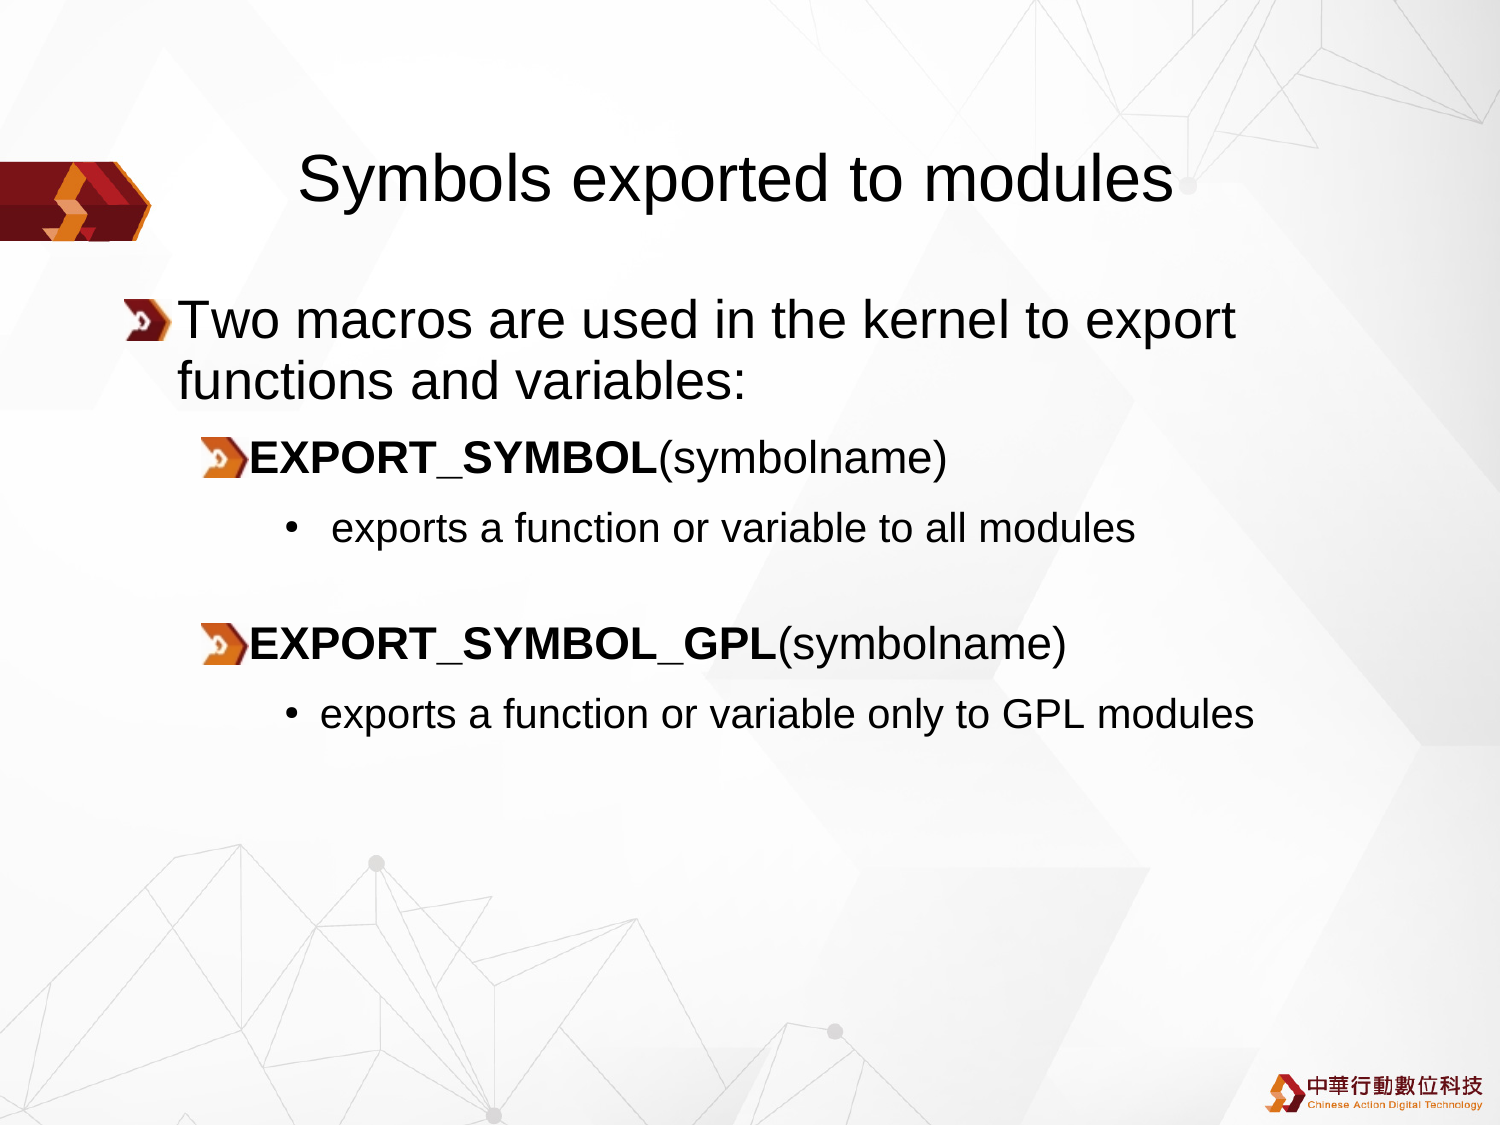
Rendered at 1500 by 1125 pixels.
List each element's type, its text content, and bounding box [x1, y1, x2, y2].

title Symbols exported to modules [107, 101, 1367, 255]
list Two macros are used in the kernel to export functions and variables: EXPORT_SYMBOL(symbolname) exports a function or variable to all modules EXPORT_SYMBOL_GPL(symbolname) exports a function or variable only to GPL modules [107, 290, 1425, 943]
picture [0, 0, 1500, 1125]
